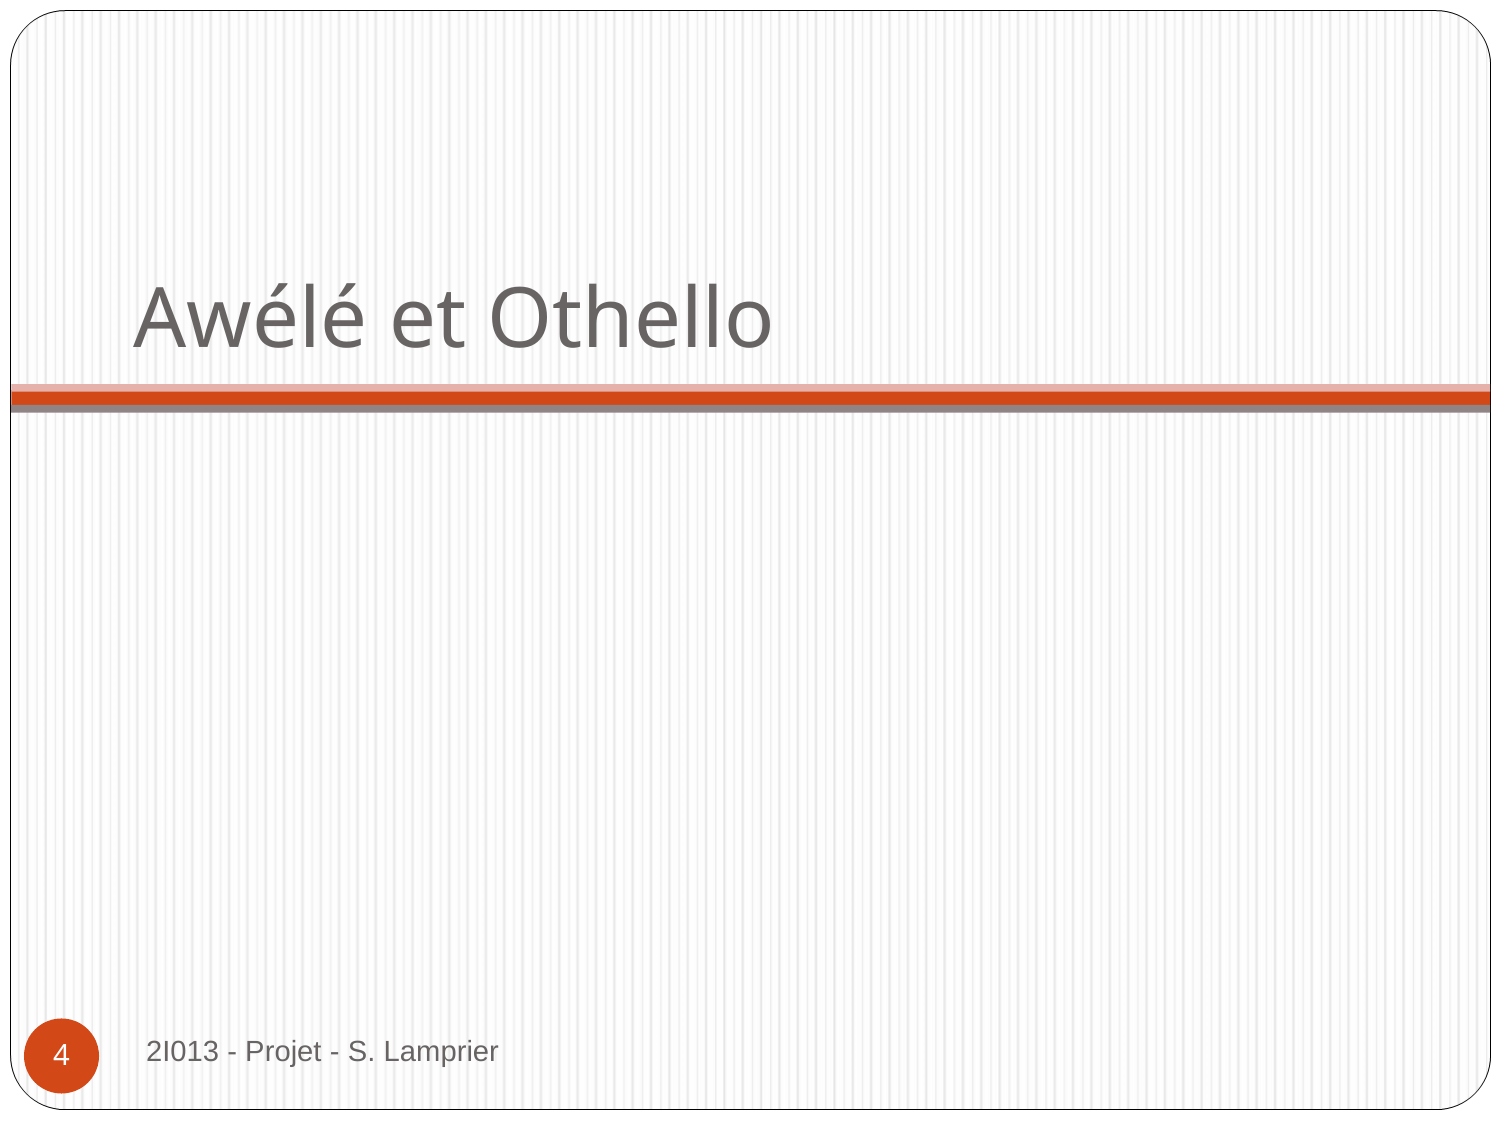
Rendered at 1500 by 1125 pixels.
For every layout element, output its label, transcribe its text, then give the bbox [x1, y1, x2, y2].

text_box 2I013 - Projet - S. Lamprier [131, 1012, 788, 1088]
title Awélé et Othello [118, 156, 1394, 380]
picture [10, 10, 1491, 1110]
text_box <numéro> [23, 1018, 100, 1094]
